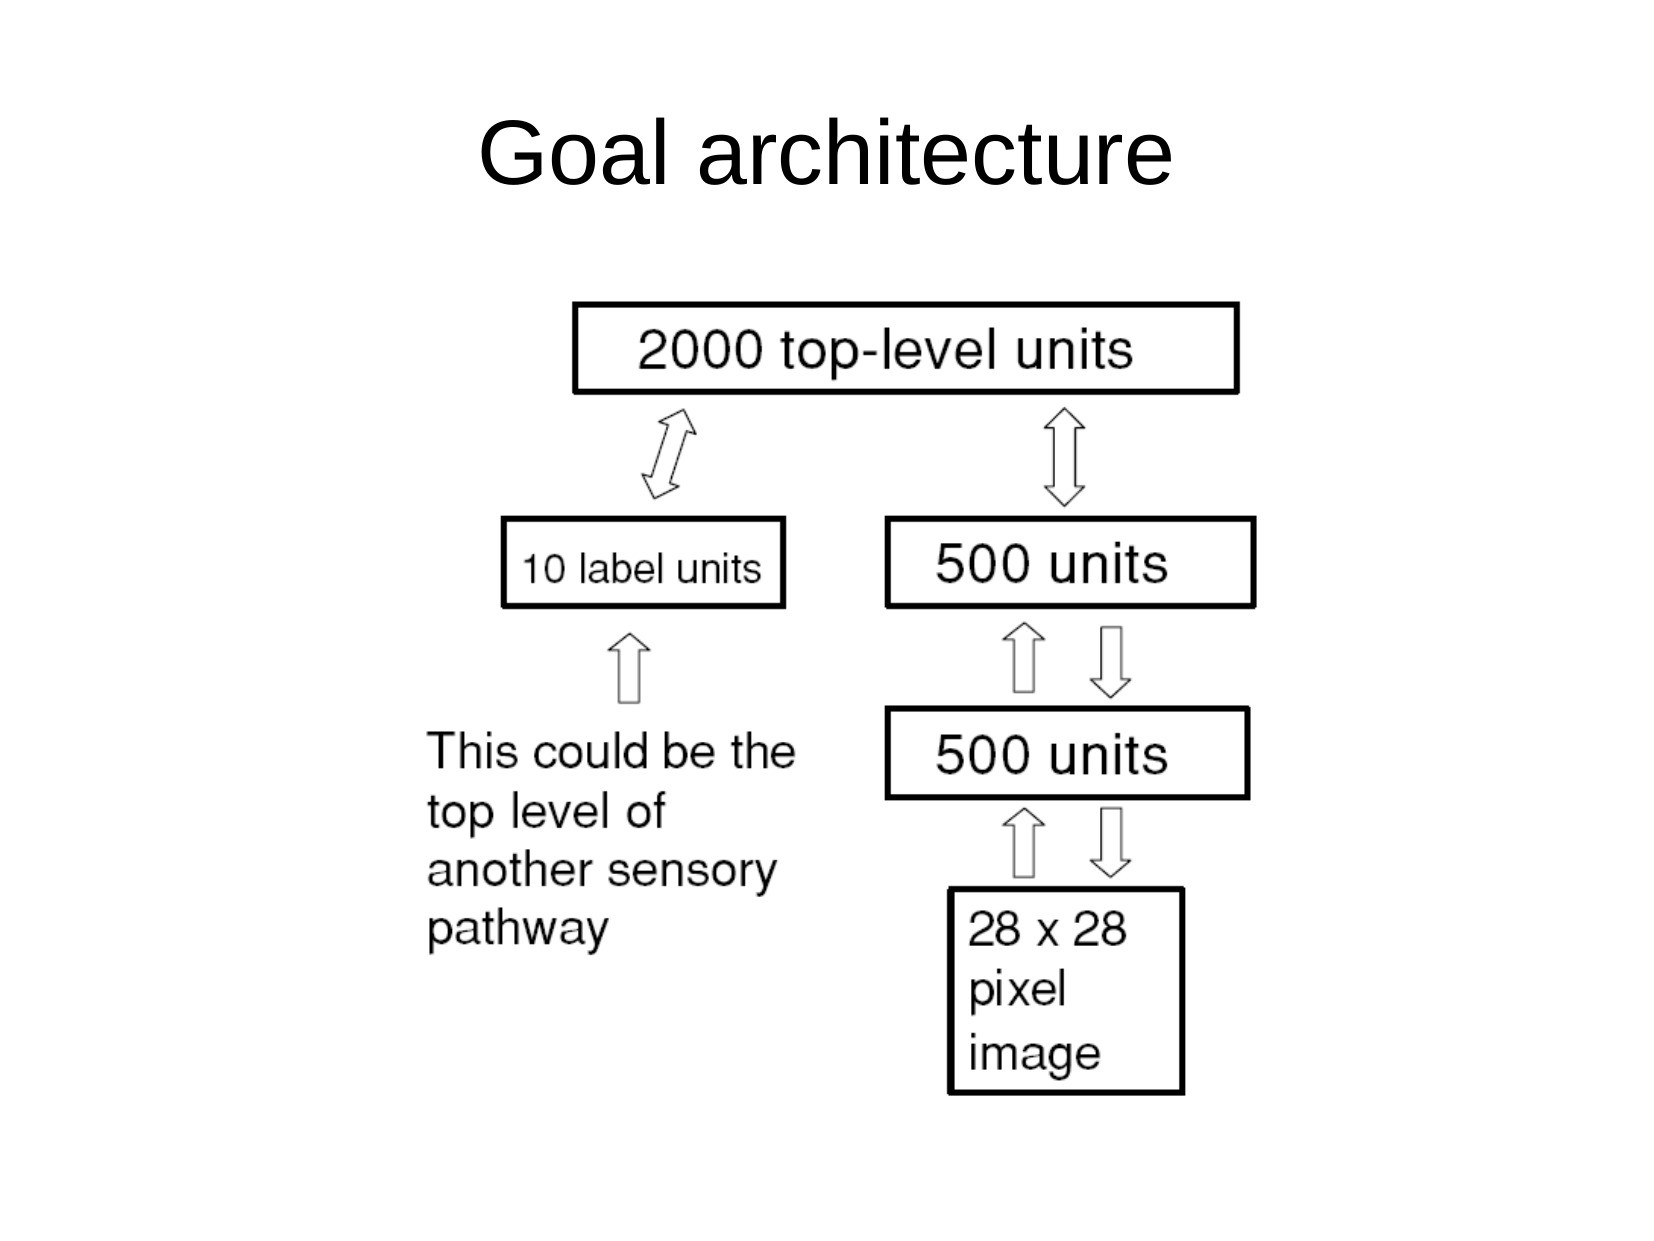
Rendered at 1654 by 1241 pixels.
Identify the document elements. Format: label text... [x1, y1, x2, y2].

picture [366, 262, 1269, 1126]
title Goal architecture [82, 49, 1571, 257]
